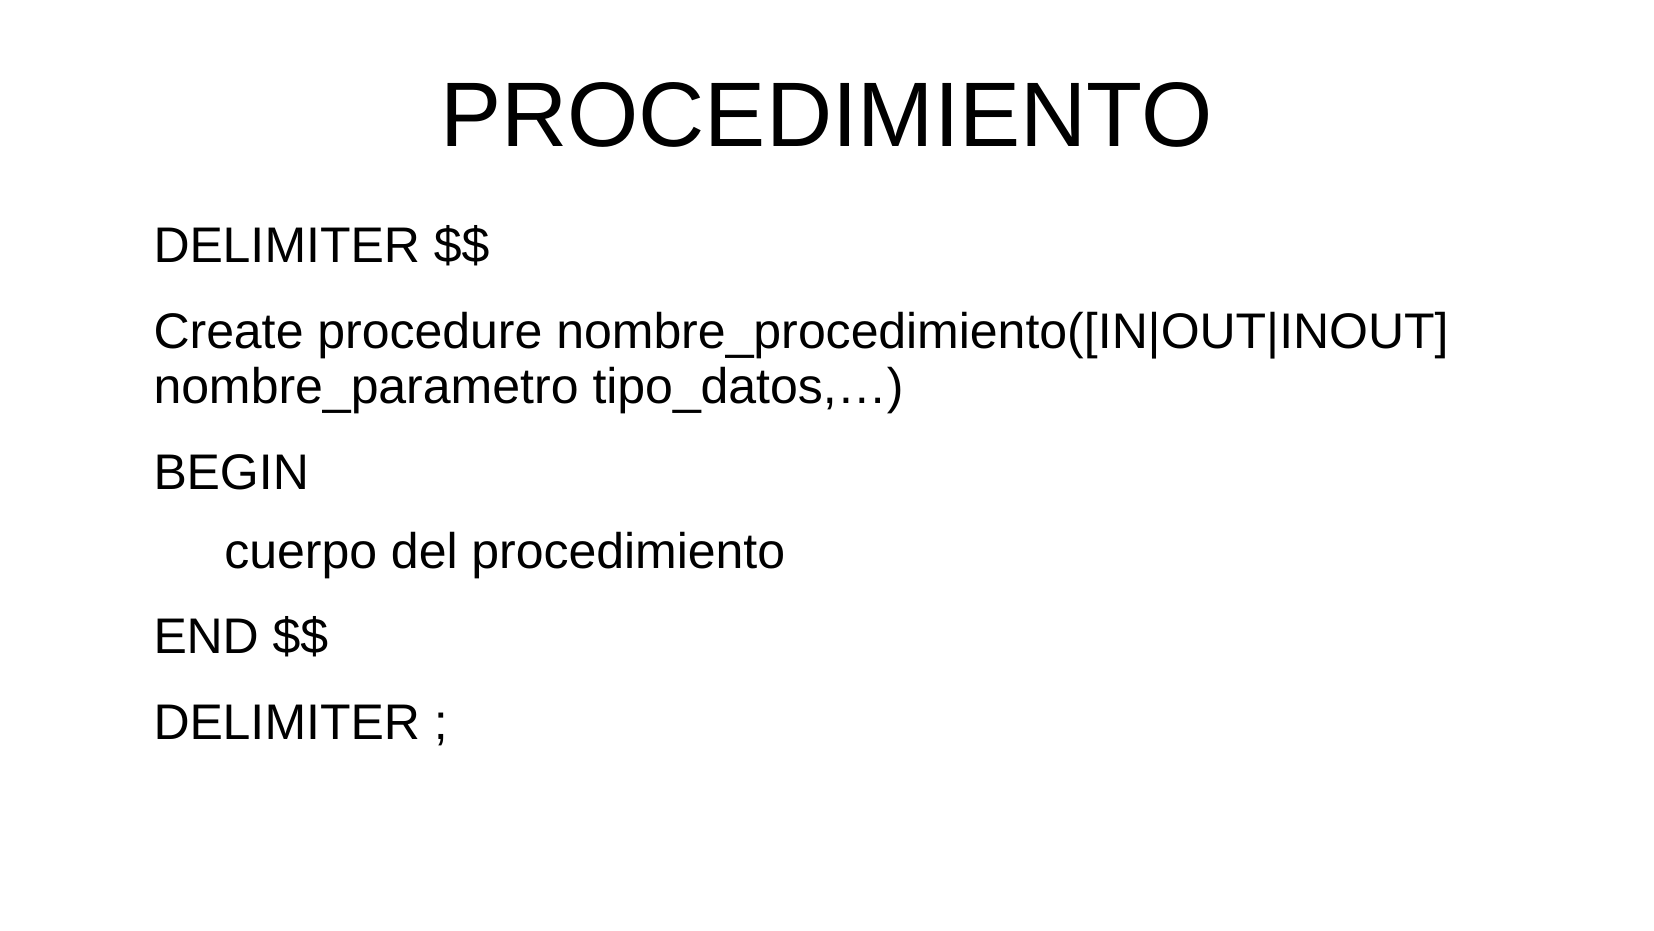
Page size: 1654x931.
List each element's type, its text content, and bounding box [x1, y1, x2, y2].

list DELIMITER $$ Create procedure nombre_procedimiento([IN|OUT|INOUT] nombre_parametro tipo_datos,…) BEGIN cuerpo del procedimiento END $$ DELIMITER ; [82, 217, 1571, 758]
title PROCEDIMIENTO [82, 37, 1571, 193]
